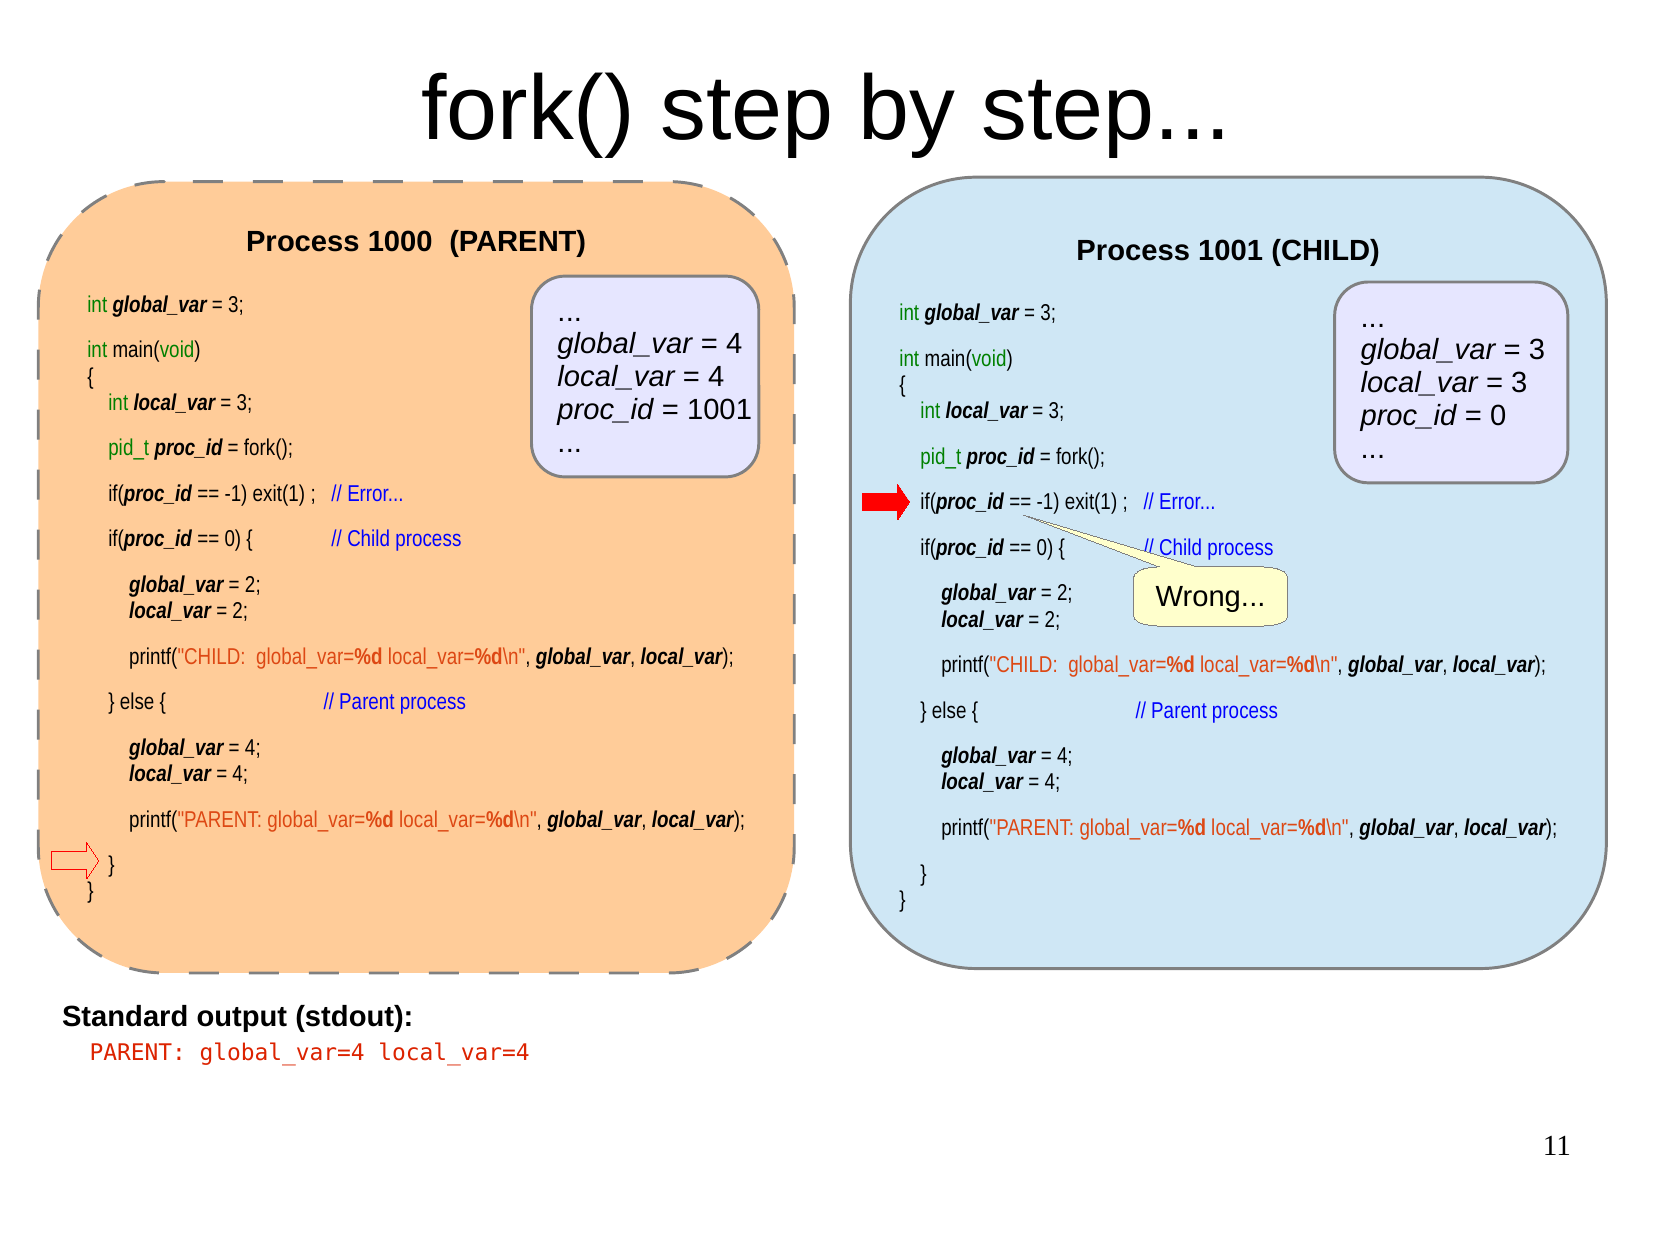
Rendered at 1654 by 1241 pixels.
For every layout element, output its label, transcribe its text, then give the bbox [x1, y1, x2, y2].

text_box ... global_var = 3 local_var = 3 proc_id = 0 ... [1334, 281, 1568, 483]
text_box Process 1000 (PARENT) int global_var = 3; int main(void) { int local_var = 3; pid_t proc_id = fork(); if(proc_id == -1) exit(1) ; // Error... if(proc_id == 0) { // Child process global_var = 2; local_var = 2; printf("CHILD: global_var=%d local_var=%d\n", global_var, local_var); } else { // Parent process global_var = 4; local_var = 4; printf("PARENT: global_var=%d local_var=%d\n", global_var, local_var); } } [38, 181, 795, 973]
text_box Process 1001 (CHILD) int global_var = 3; int main(void) { int local_var = 3; pid_t proc_id = fork(); if(proc_id == -1) exit(1) ; // Error... if(proc_id == 0) { // Child process global_var = 2; local_var = 2; printf("CHILD: global_var=%d local_var=%d\n", global_var, local_var); } else { // Parent process global_var = 4; local_var = 4; printf("PARENT: global_var=%d local_var=%d\n", global_var, local_var); } } [850, 177, 1607, 969]
text_box Standard output (stdout): PARENT: global_var=4 local_var=4 [47, 992, 1619, 1193]
title fork() step by step... [82, 49, 1571, 166]
text_box [862, 484, 910, 520]
text_box Wrong... [1023, 515, 1288, 627]
text_box ... global_var = 4 local_var = 4 proc_id = 1001 ... [531, 276, 759, 477]
